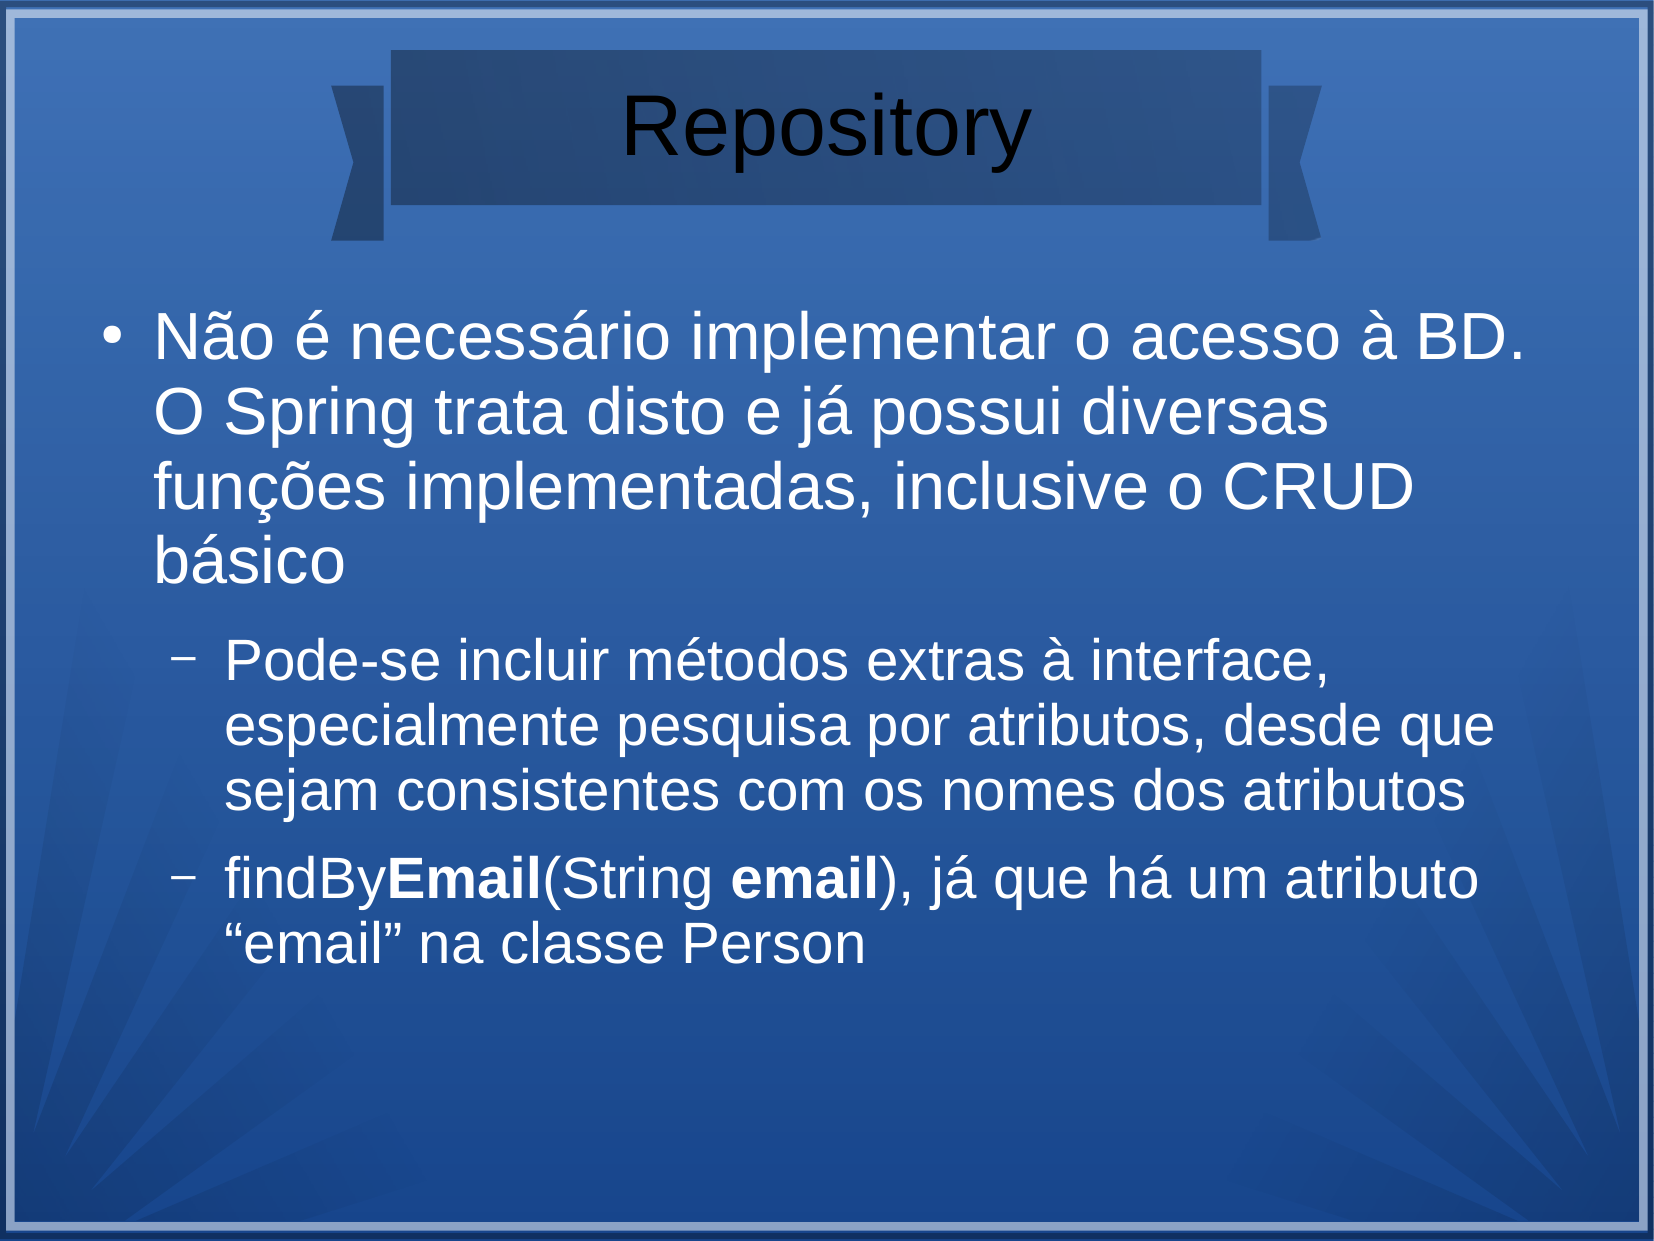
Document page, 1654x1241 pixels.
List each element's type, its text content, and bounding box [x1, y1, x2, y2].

title Repository [389, 47, 1264, 205]
list Não é necessário implementar o acesso à BD. O Spring trata disto e já possui diversas funções implementadas, inclusive o CRUD básico Pode-se incluir métodos extras à interface, especialmente pesquisa por atributos, desde que sejam consistentes com os nomes dos atributos findByEmail(String email), já que há um atributo “email” na classe Person [82, 299, 1571, 1241]
